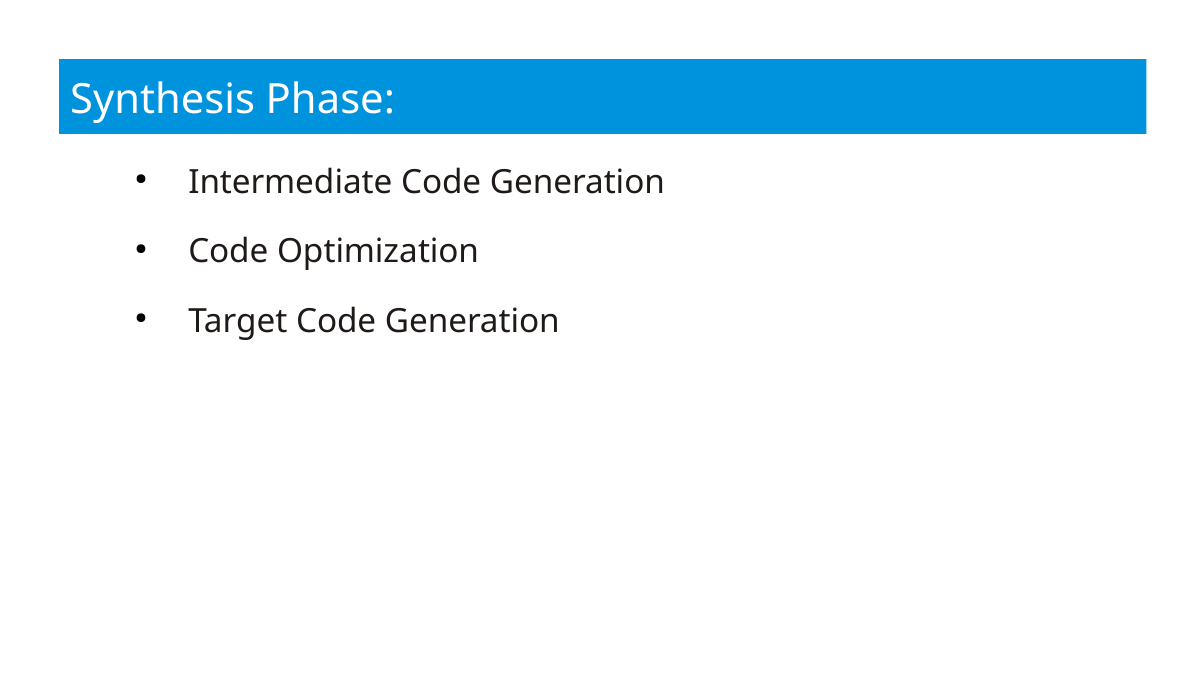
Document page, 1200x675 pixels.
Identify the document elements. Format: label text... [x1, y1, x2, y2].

list Intermediate Code Generation Code Optimization Target Code Generation [106, 212, 1127, 287]
title Synthesis Phase: [59, 59, 1147, 134]
